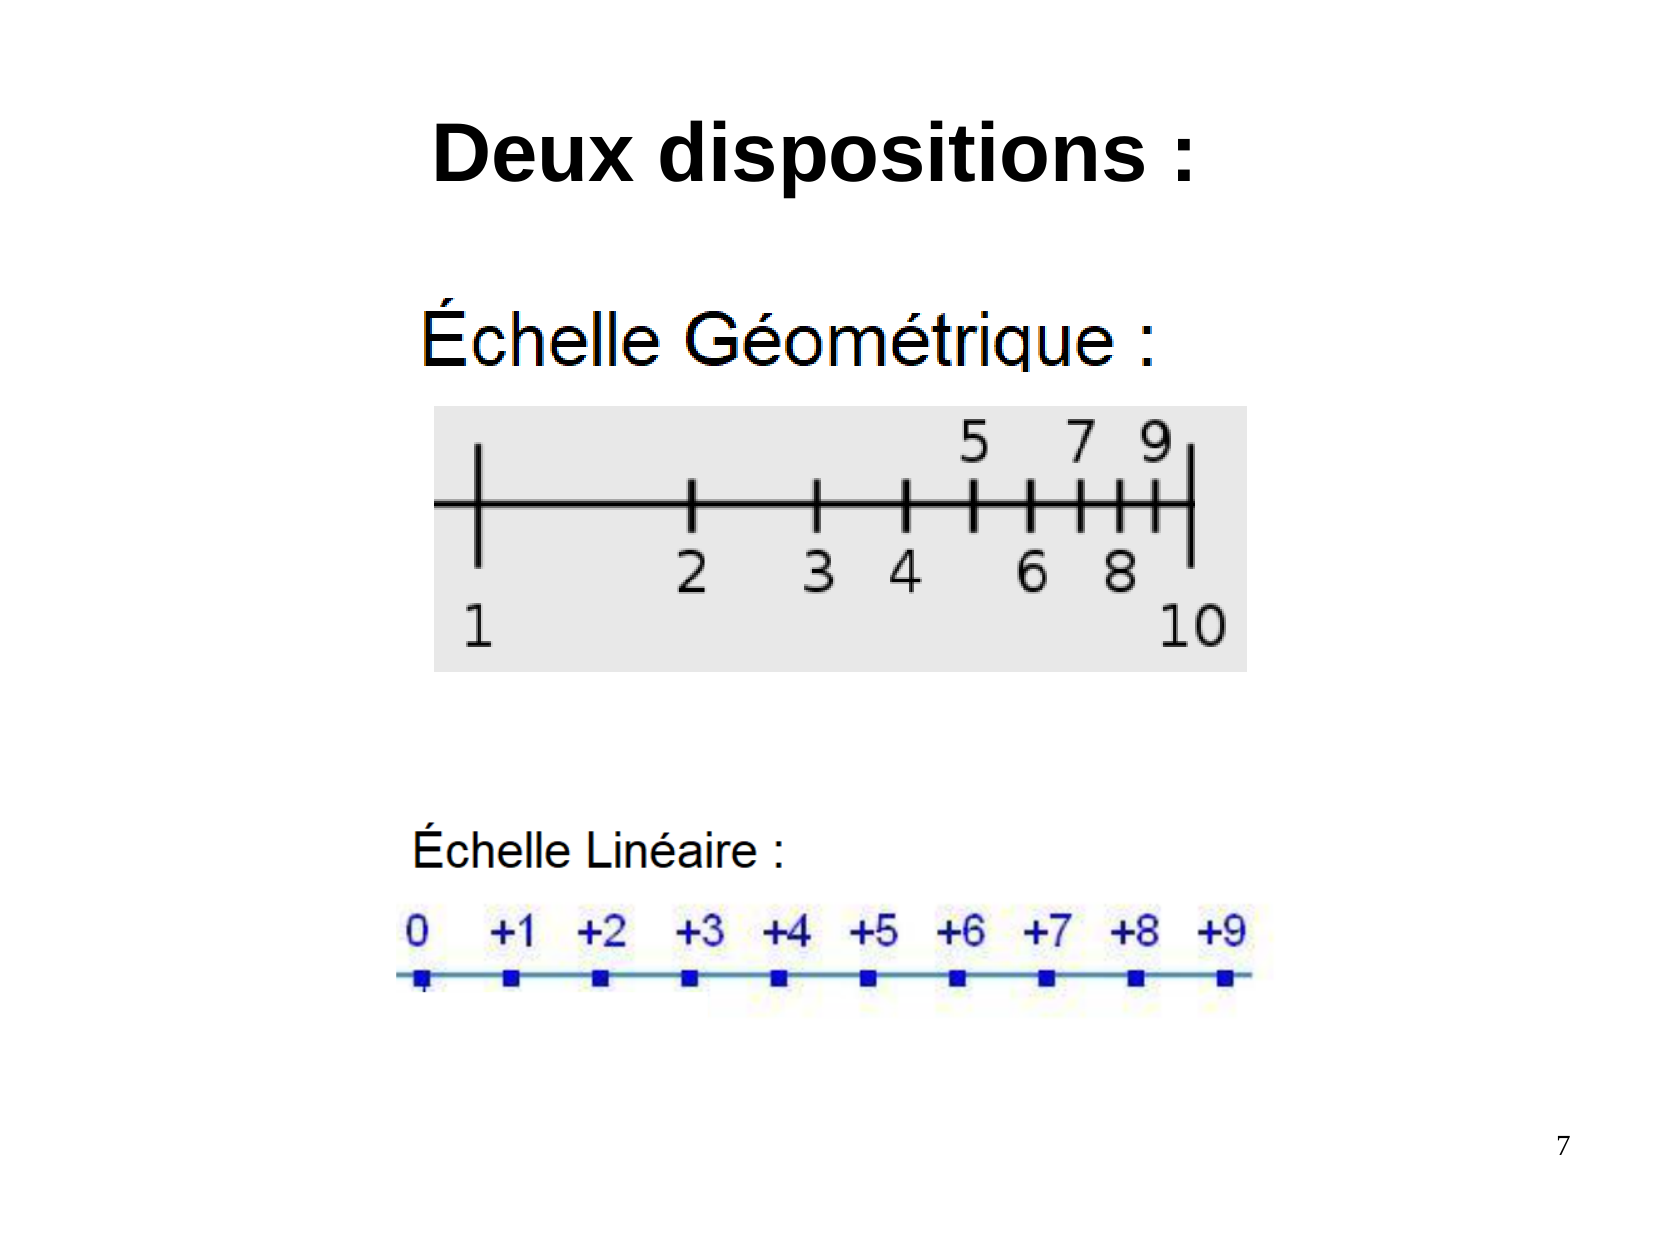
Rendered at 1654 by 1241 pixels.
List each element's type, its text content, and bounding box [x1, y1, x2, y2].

picture [375, 805, 1279, 1040]
title Deux dispositions : [82, 49, 1571, 257]
picture [385, 262, 1268, 691]
